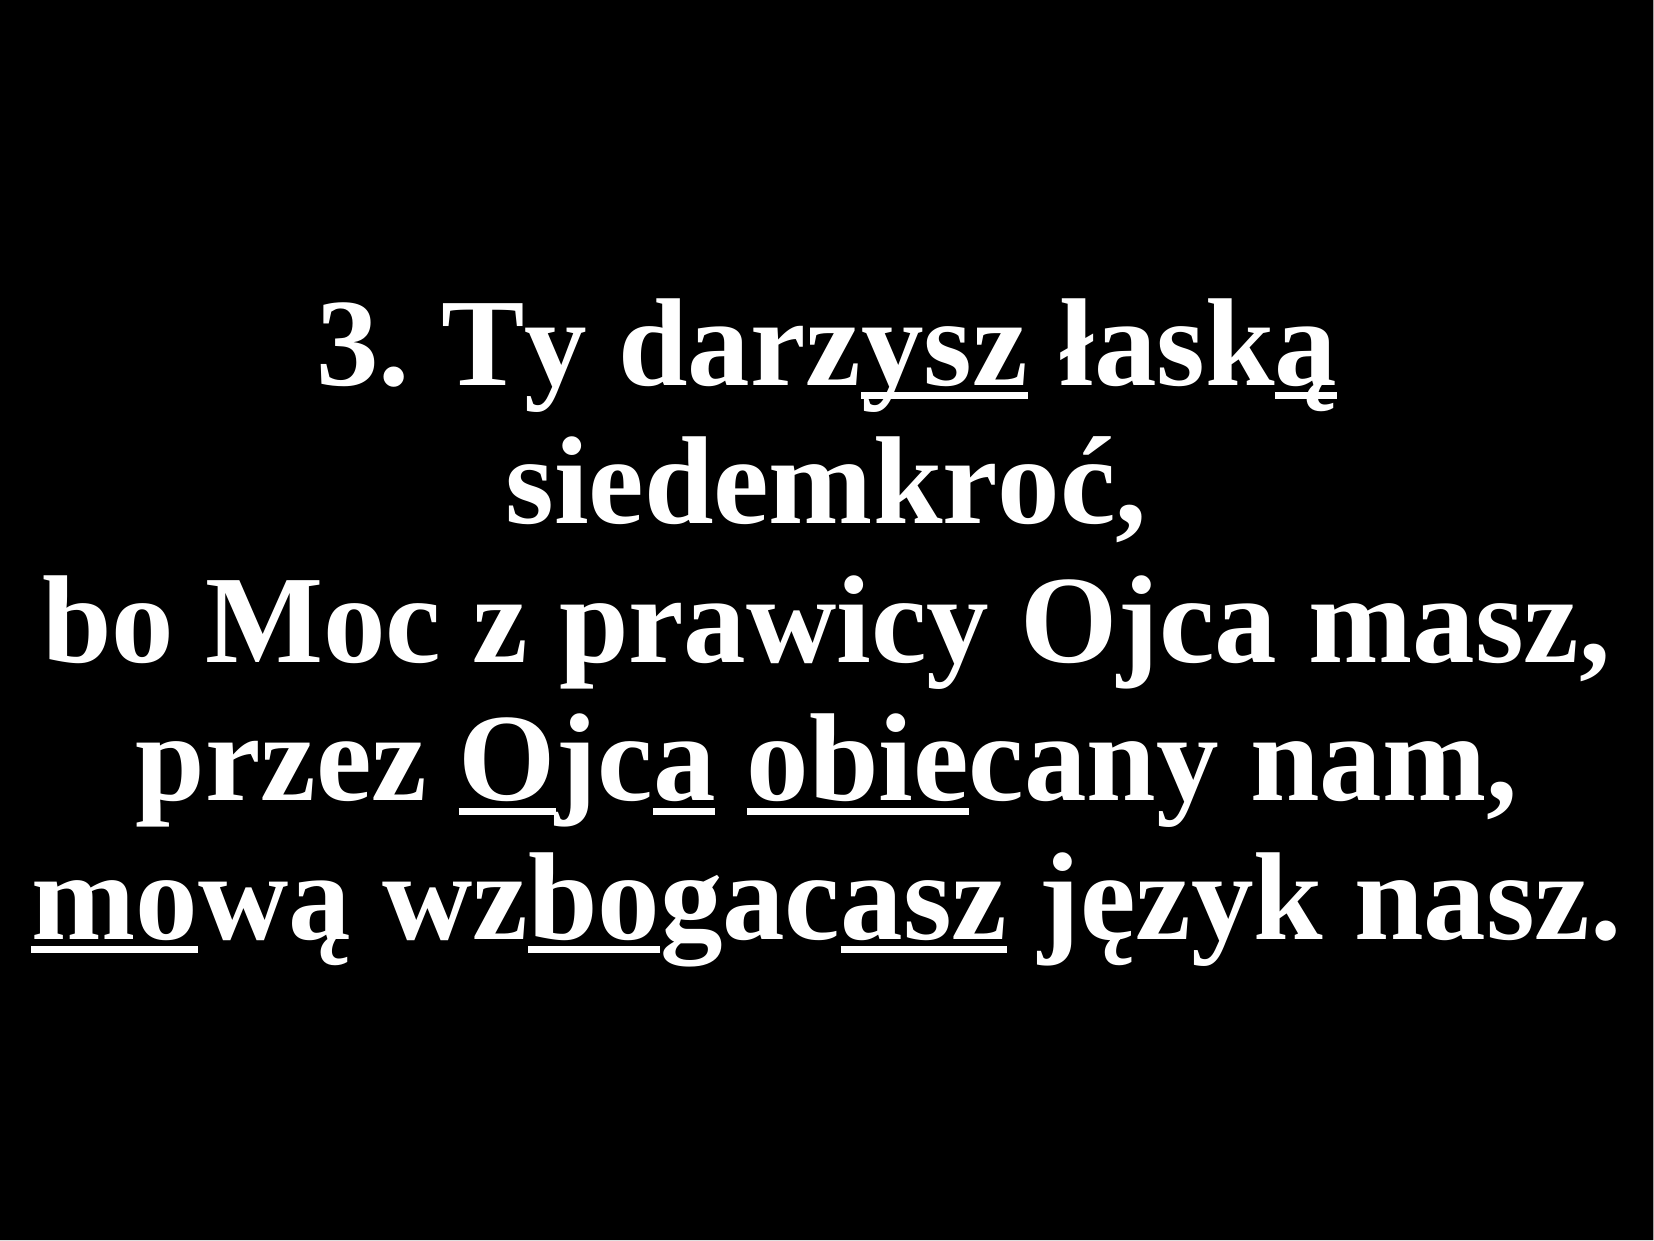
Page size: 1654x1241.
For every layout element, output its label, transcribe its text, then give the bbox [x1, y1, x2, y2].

title 3. Ty darzysz łaską siedemkroć, bo Moc z prawicy Ojca masz, przez Ojca obiecany nam, mową wzbogacasz język nasz. [0, 0, 1654, 1241]
